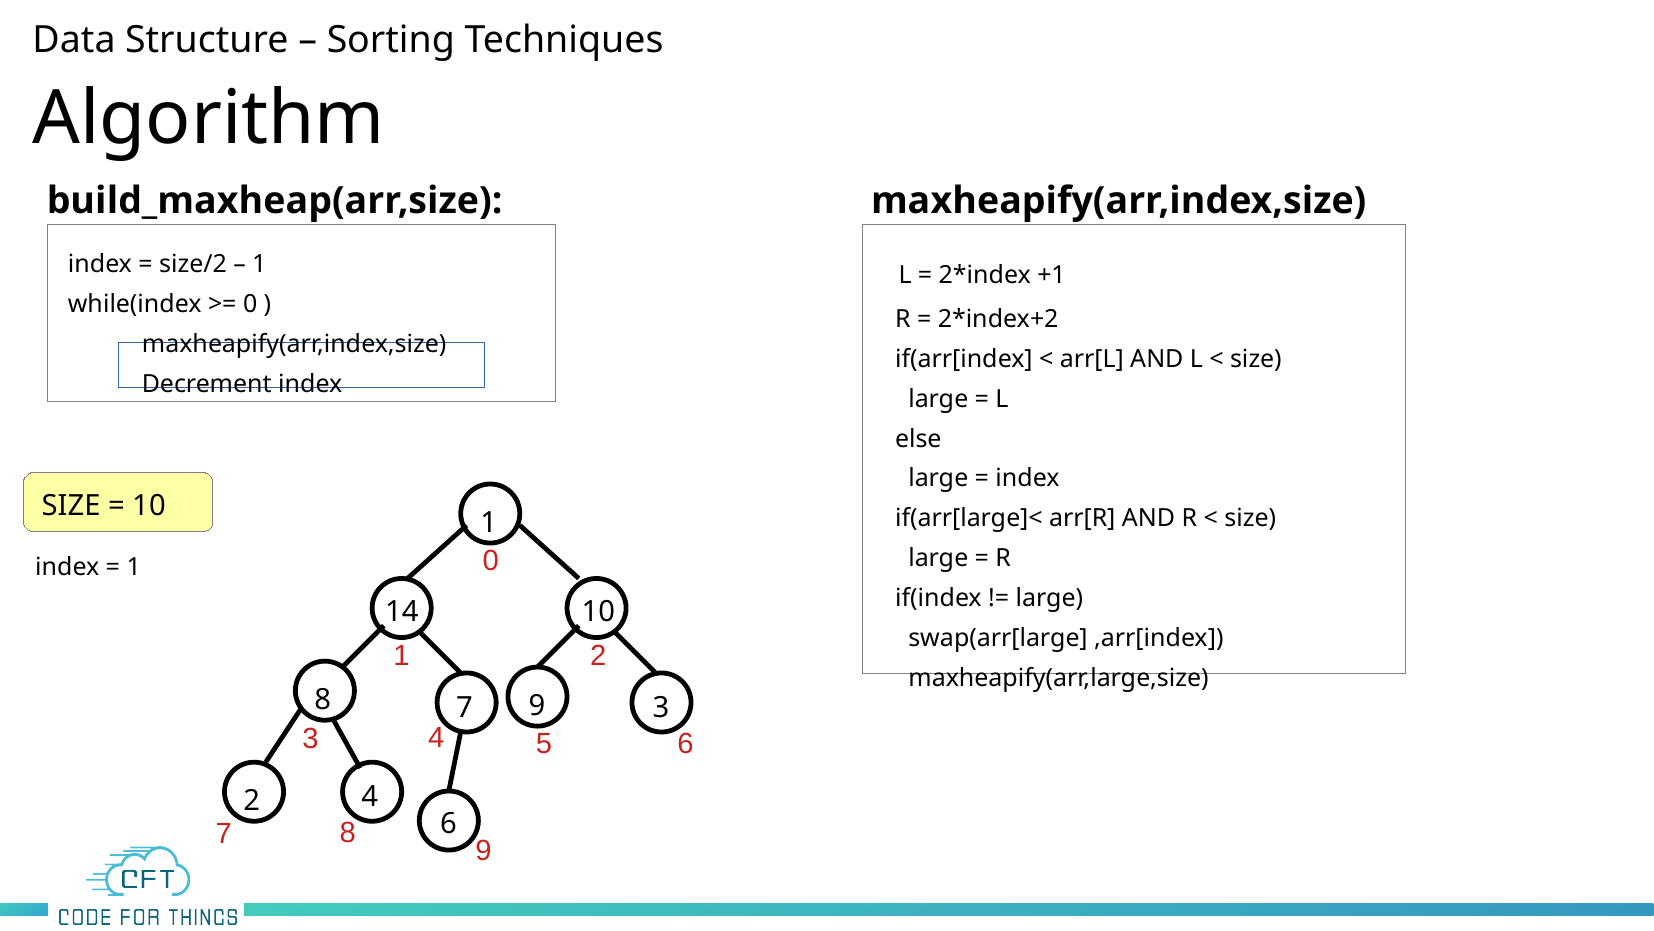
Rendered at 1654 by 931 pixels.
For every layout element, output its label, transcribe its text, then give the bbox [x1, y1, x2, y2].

text_box 6 [662, 719, 709, 768]
text_box 7 [200, 809, 247, 857]
text_box [295, 676, 299, 705]
text_box 2 [575, 631, 622, 680]
picture [59, 846, 237, 925]
text_box 1 [458, 493, 525, 544]
text_box [23, 472, 213, 532]
text_box 9 [513, 677, 562, 727]
title Data Structure – Sorting Techniques Algorithm [32, 12, 1184, 166]
text_box [232, 762, 276, 772]
text_box [515, 667, 560, 677]
text_box [433, 791, 464, 795]
text_box maxheapify(arr,index,size) [856, 166, 1571, 225]
text_box [362, 762, 390, 768]
text_box [432, 845, 466, 851]
text_box [371, 818, 386, 822]
text_box [47, 224, 556, 402]
text_box 0 [467, 536, 514, 585]
text_box [582, 578, 611, 582]
text_box L = 2*index +1 R = 2*index+2 if(arr[index] < arr[L] AND L < size) large = L else large = index if(arr[large]< arr[R] AND R < size) large = R if(index != large) swap(arr[large] ,arr[index]) maxheapify(arr,large,size) [874, 236, 1371, 647]
text_box [342, 778, 346, 806]
text_box 3 [287, 714, 293, 724]
text_box 9 [460, 826, 507, 875]
text_box [562, 680, 568, 714]
text_box [490, 684, 497, 721]
text_box 4 [413, 713, 460, 762]
text_box index = 1 [0, 541, 186, 591]
text_box 7 [441, 678, 490, 728]
text_box 3 [287, 714, 334, 763]
text_box [474, 805, 479, 837]
text_box [395, 773, 402, 811]
text_box [277, 773, 284, 811]
text_box [419, 803, 425, 838]
text_box 10 [566, 582, 634, 632]
text_box [387, 578, 416, 582]
text_box 6 [425, 795, 474, 845]
text_box 4 [346, 768, 395, 818]
text_box build_maxheap(arr,size): [32, 165, 650, 225]
text_box SIZE = 10 [26, 476, 207, 526]
text_box 1 [378, 631, 425, 680]
text_box 8 [299, 671, 348, 721]
text_box index = size/2 – 1 while(index >= 0 ) maxheapify(arr,index,size) Decrement index [53, 238, 508, 402]
text_box [631, 686, 637, 719]
text_box [460, 728, 482, 733]
text_box 8 [324, 808, 371, 857]
text_box [646, 728, 662, 733]
text_box [862, 224, 1406, 674]
text_box 3 [637, 678, 686, 728]
text_box [507, 680, 513, 714]
text_box [468, 483, 512, 493]
text_box [302, 661, 347, 671]
text_box [450, 672, 484, 678]
text_box 14 [370, 582, 438, 632]
text_box 2 [228, 772, 277, 822]
text_box [686, 686, 692, 719]
text_box 5 [521, 719, 567, 768]
text_box [224, 777, 228, 806]
text_box [645, 672, 678, 678]
text_box [348, 672, 355, 710]
text_box [437, 687, 441, 713]
